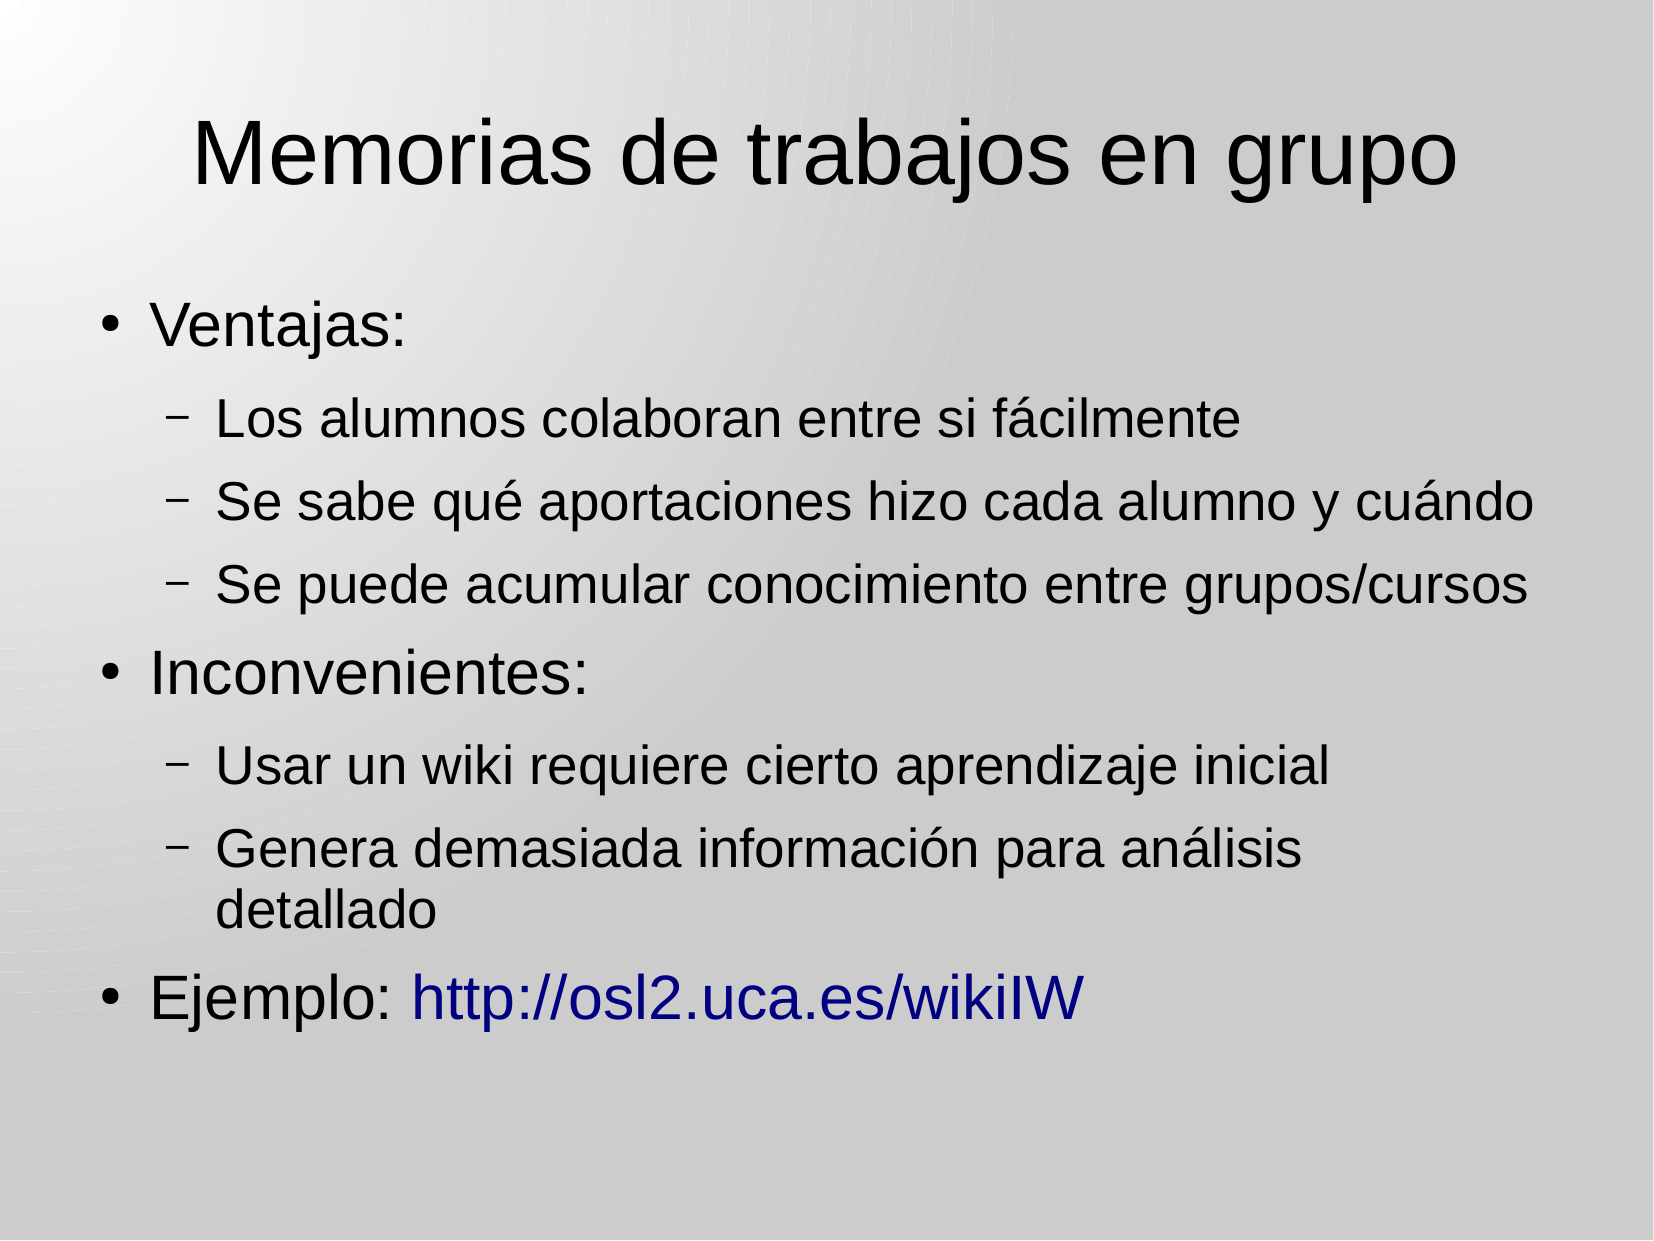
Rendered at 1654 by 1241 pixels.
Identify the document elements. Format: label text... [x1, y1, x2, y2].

title Memorias de trabajos en grupo [82, 49, 1571, 257]
list Ventajas: Los alumnos colaboran entre si fácilmente Se sabe qué aportaciones hizo cada alumno y cuándo Se puede acumular conocimiento entre grupos/cursos Inconvenientes: Usar un wiki requiere cierto aprendizaje inicial Genera demasiada información para análisis detallado Ejemplo: http://osl2.uca.es/wikiIW [82, 290, 1538, 1109]
